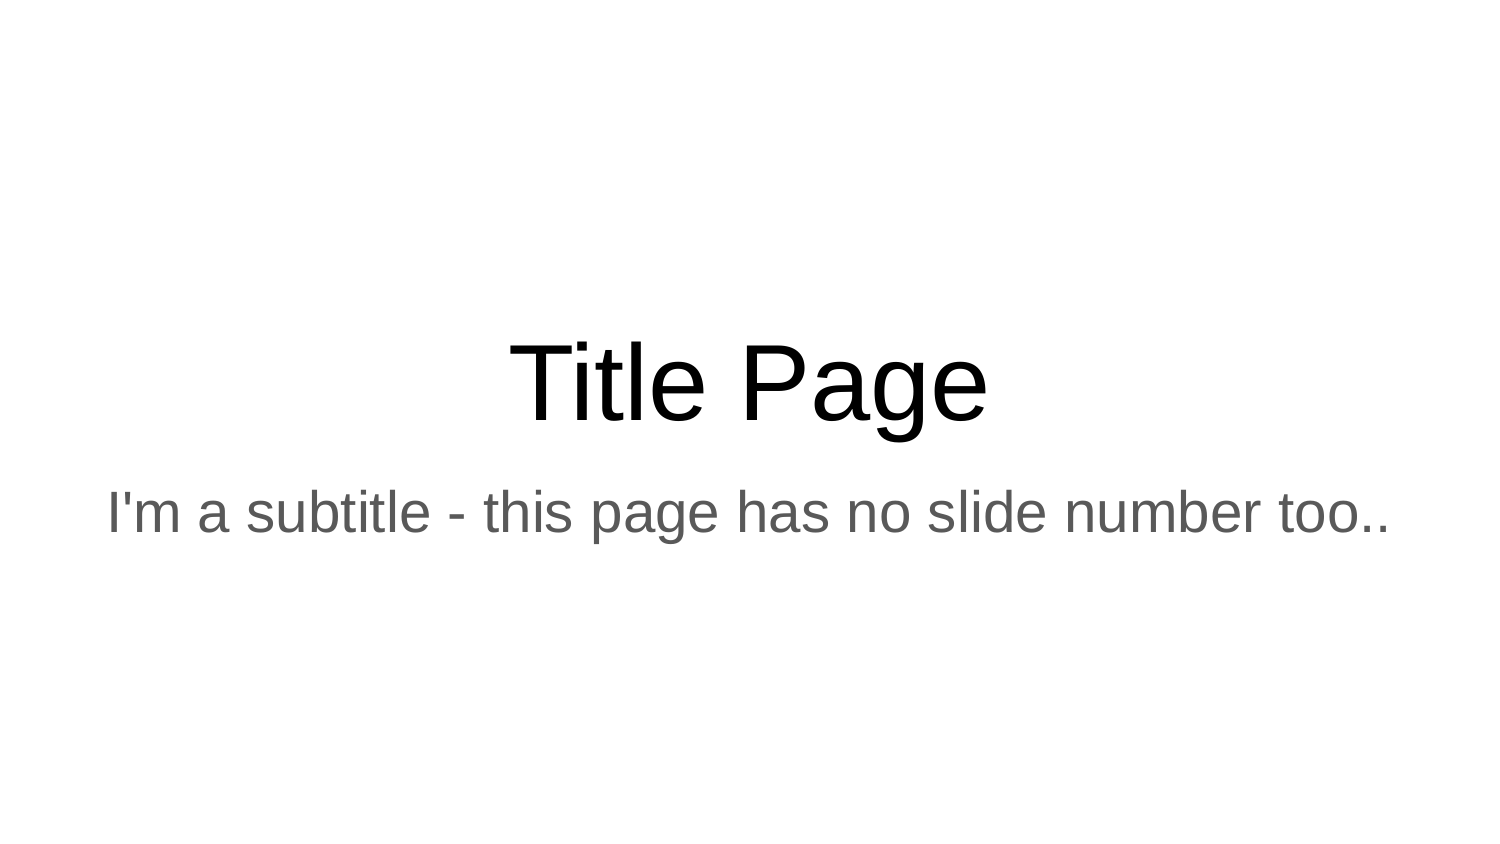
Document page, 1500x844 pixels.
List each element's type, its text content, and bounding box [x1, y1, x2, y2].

subtitle I'm a subtitle - this page has no slide number too.. [51, 464, 1449, 595]
title Title Page [51, 122, 1449, 459]
